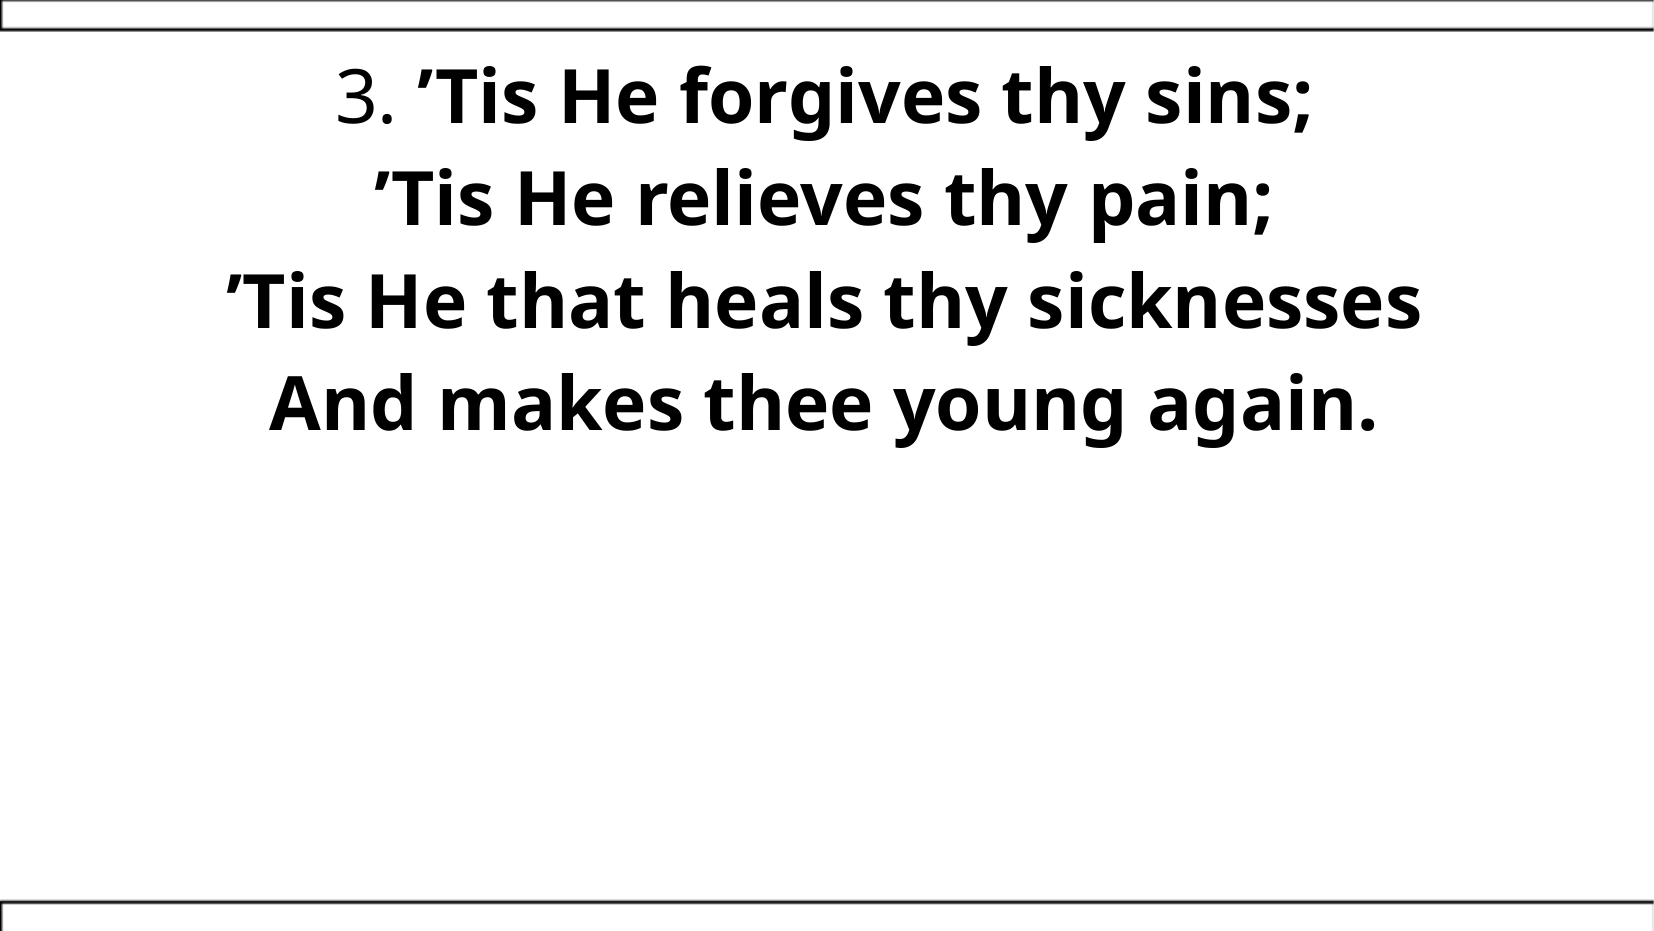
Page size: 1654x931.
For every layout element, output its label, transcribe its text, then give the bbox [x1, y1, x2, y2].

text_box 3. ’Tis He forgives thy sins; ’Tis He relieves thy pain; ’Tis He that heals thy sicknesses And makes thee young again. [90, 35, 1561, 451]
picture [0, 0, 1654, 931]
